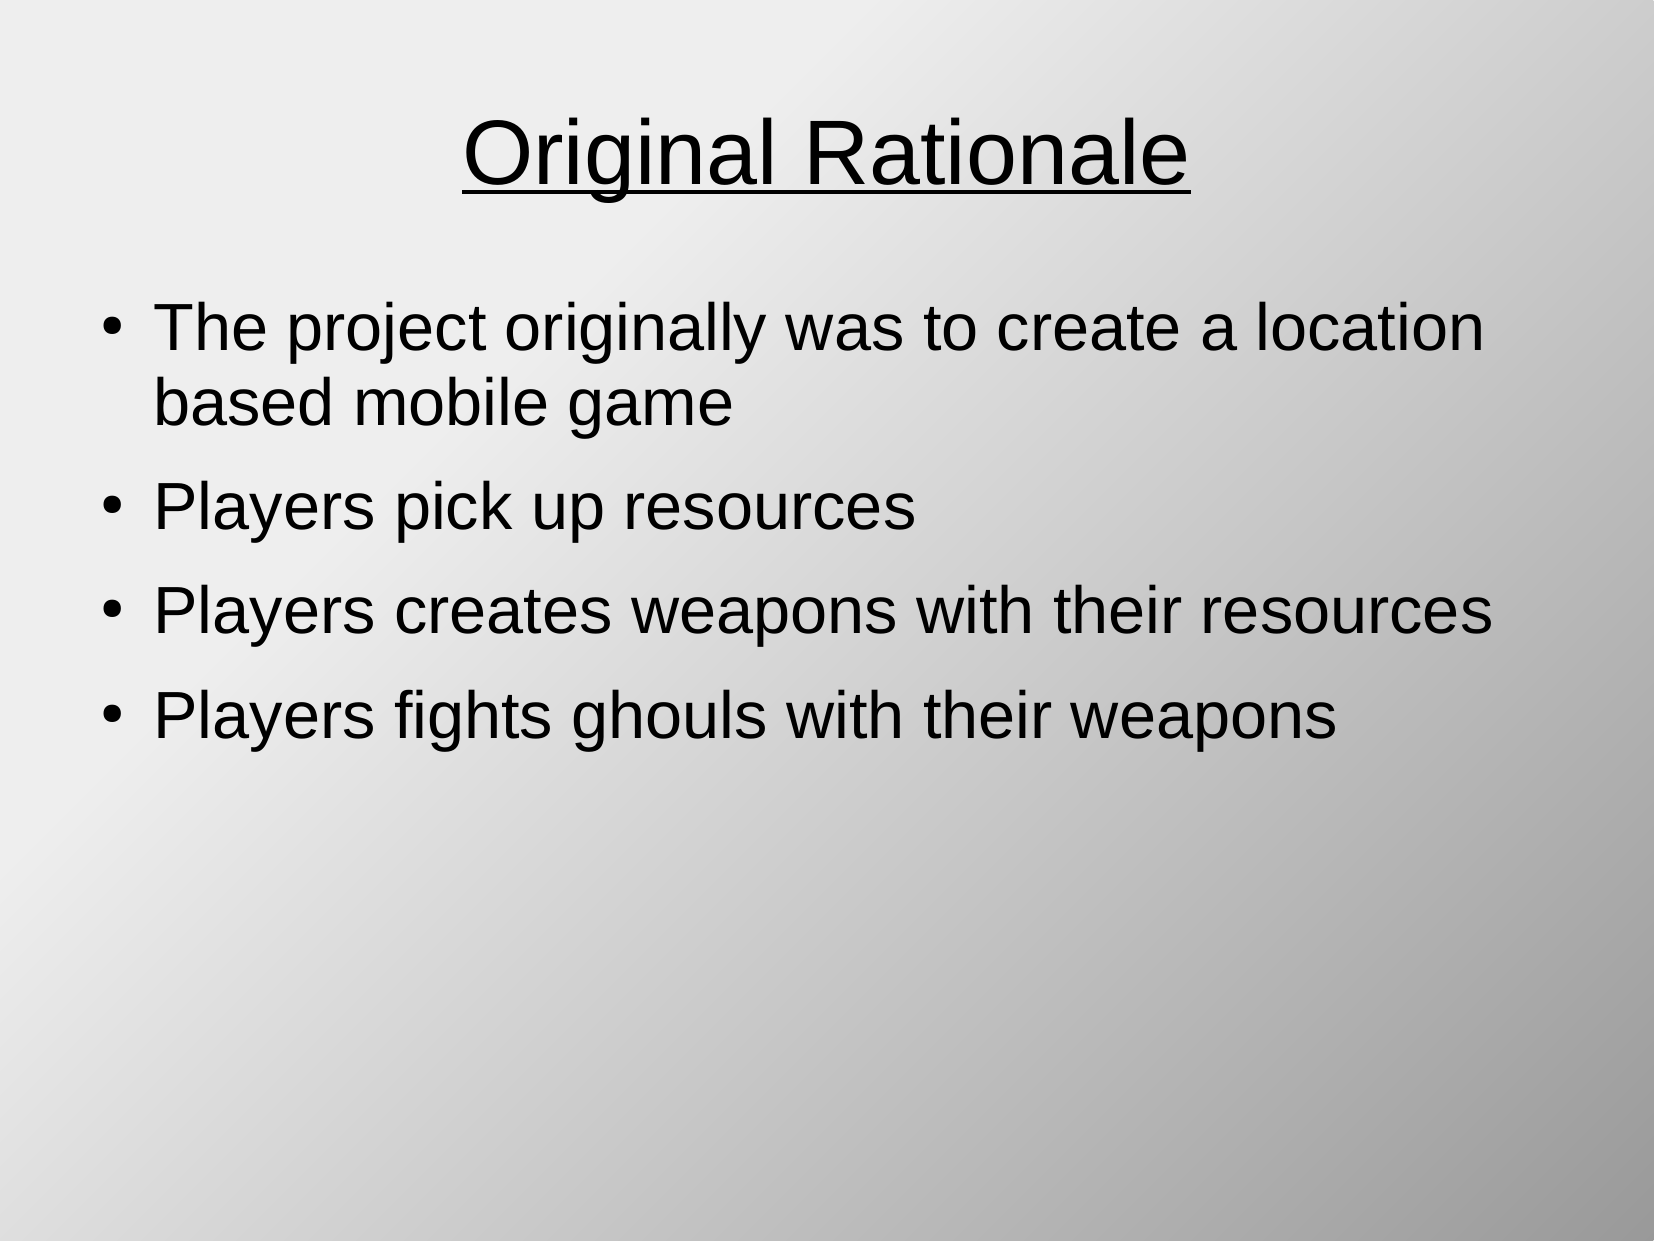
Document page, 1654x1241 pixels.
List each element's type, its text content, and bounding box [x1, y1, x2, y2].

title Original Rationale [82, 49, 1571, 257]
list The project originally was to create a location based mobile game Players pick up resources Players creates weapons with their resources Players fights ghouls with their weapons [82, 290, 1571, 1109]
